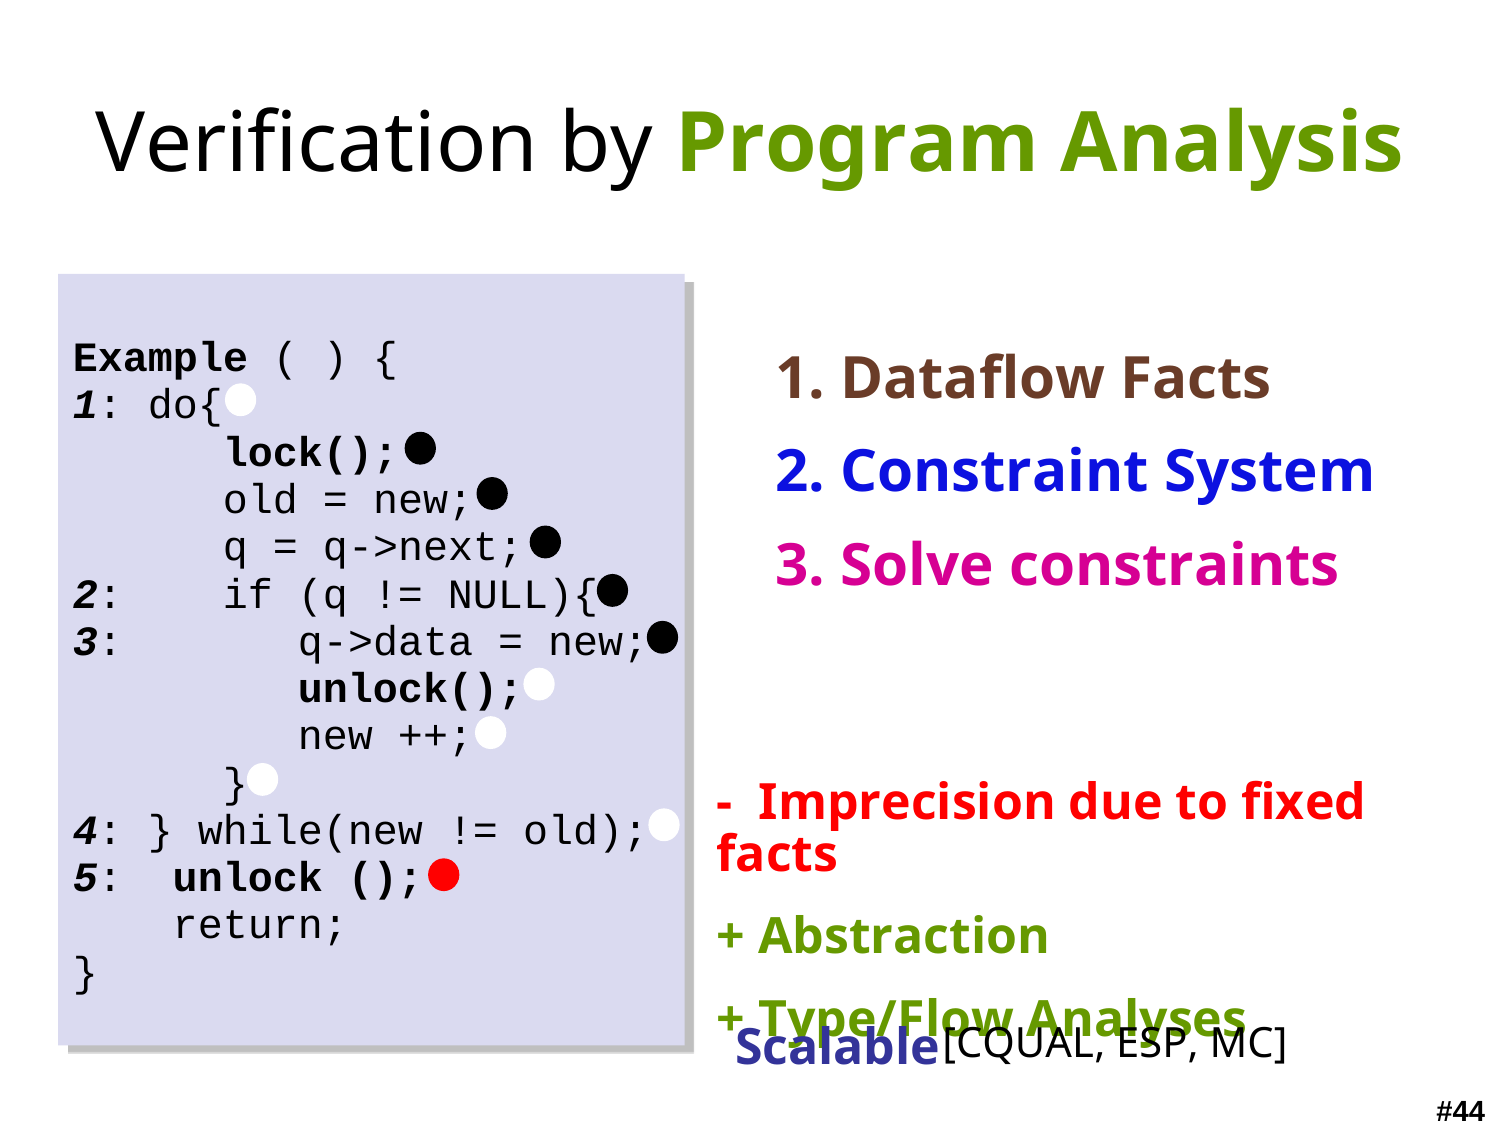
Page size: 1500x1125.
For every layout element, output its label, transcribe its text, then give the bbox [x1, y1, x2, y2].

text_box [428, 858, 460, 892]
text_box Example ( ) { 1: do{ lock(); old = new; q = q->next; 2: if (q != NULL){ 3: q->data = new; unlock(); new ++; } 4: } while(new != old); 5: unlock (); return; } [58, 273, 685, 1046]
text_box [476, 477, 508, 510]
text_box [246, 762, 279, 796]
text_box [646, 620, 679, 654]
title Verification by Program Analysis [24, 45, 1476, 233]
text_box [224, 383, 257, 417]
text_box [404, 431, 436, 465]
text_box - Imprecision due to fixed facts + Abstraction + Type/Flow Analyses [701, 771, 1497, 1055]
text_box [596, 573, 629, 607]
text_box [474, 716, 507, 750]
text_box 1. Dataflow Facts 2. Constraint System 3. Solve constraints [760, 328, 1467, 682]
text_box [648, 808, 680, 842]
text_box [CQUAL, ESP, MC] [927, 1004, 1314, 1078]
text_box Scalable [720, 1015, 1385, 1083]
text_box [523, 667, 555, 701]
text_box [529, 525, 562, 559]
